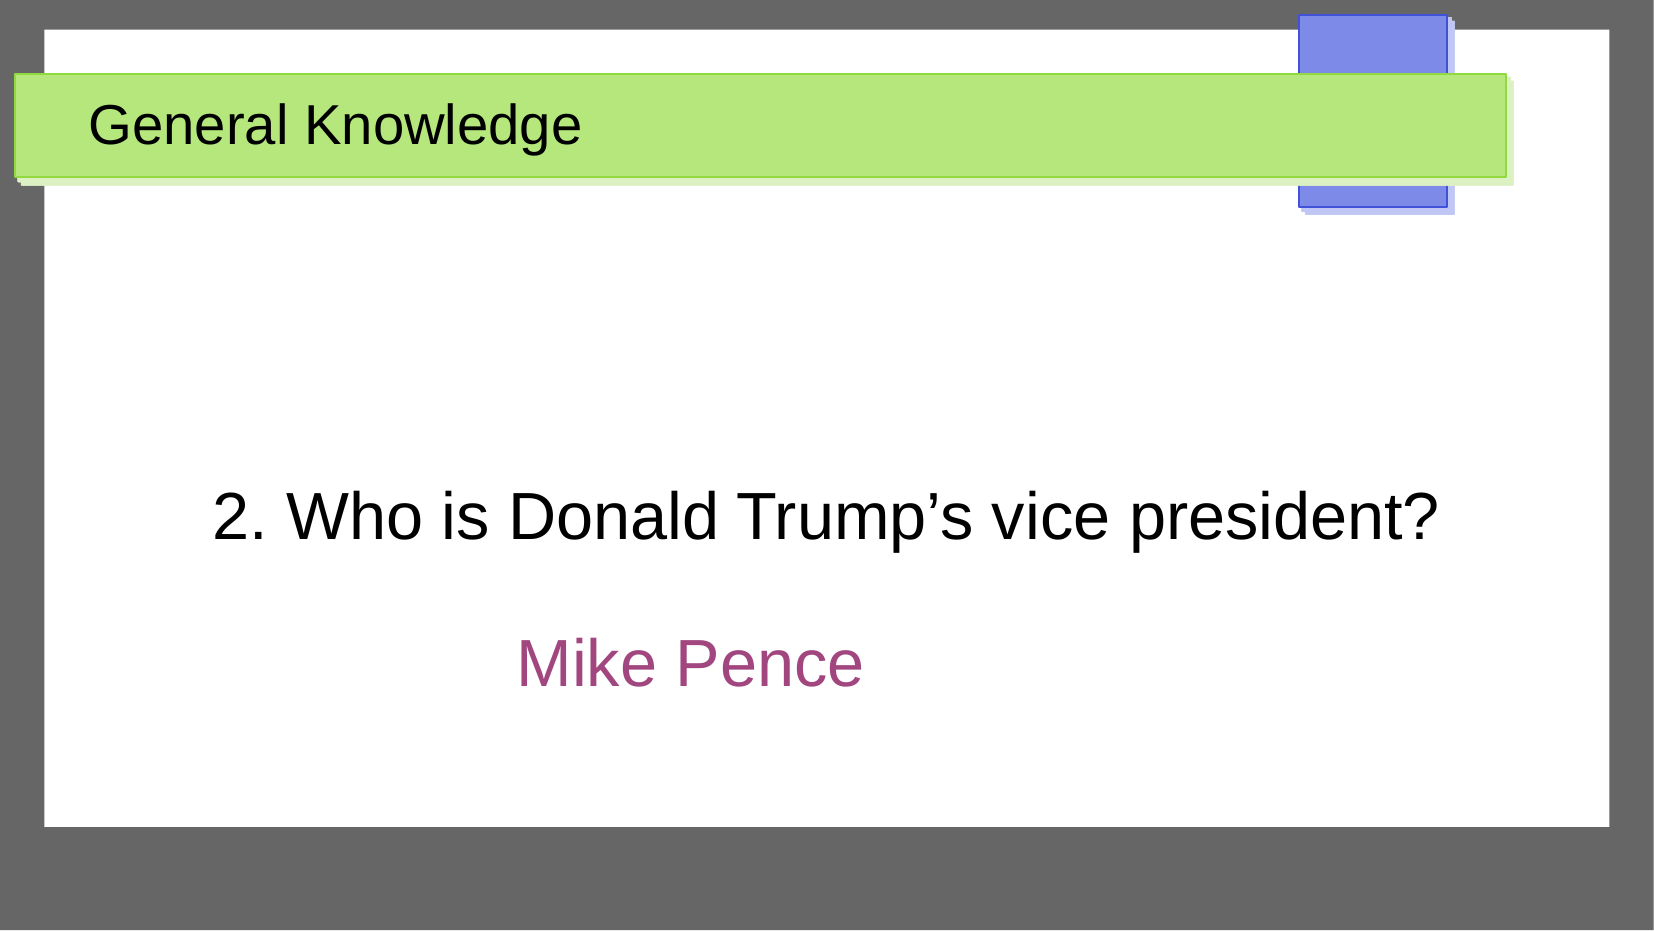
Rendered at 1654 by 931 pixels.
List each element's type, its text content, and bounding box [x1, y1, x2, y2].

title General Knowledge [88, 73, 1506, 178]
subtitle 2. Who is Donald Trump’s vice president? [88, 221, 1565, 813]
text_box Mike Pence [501, 619, 880, 709]
